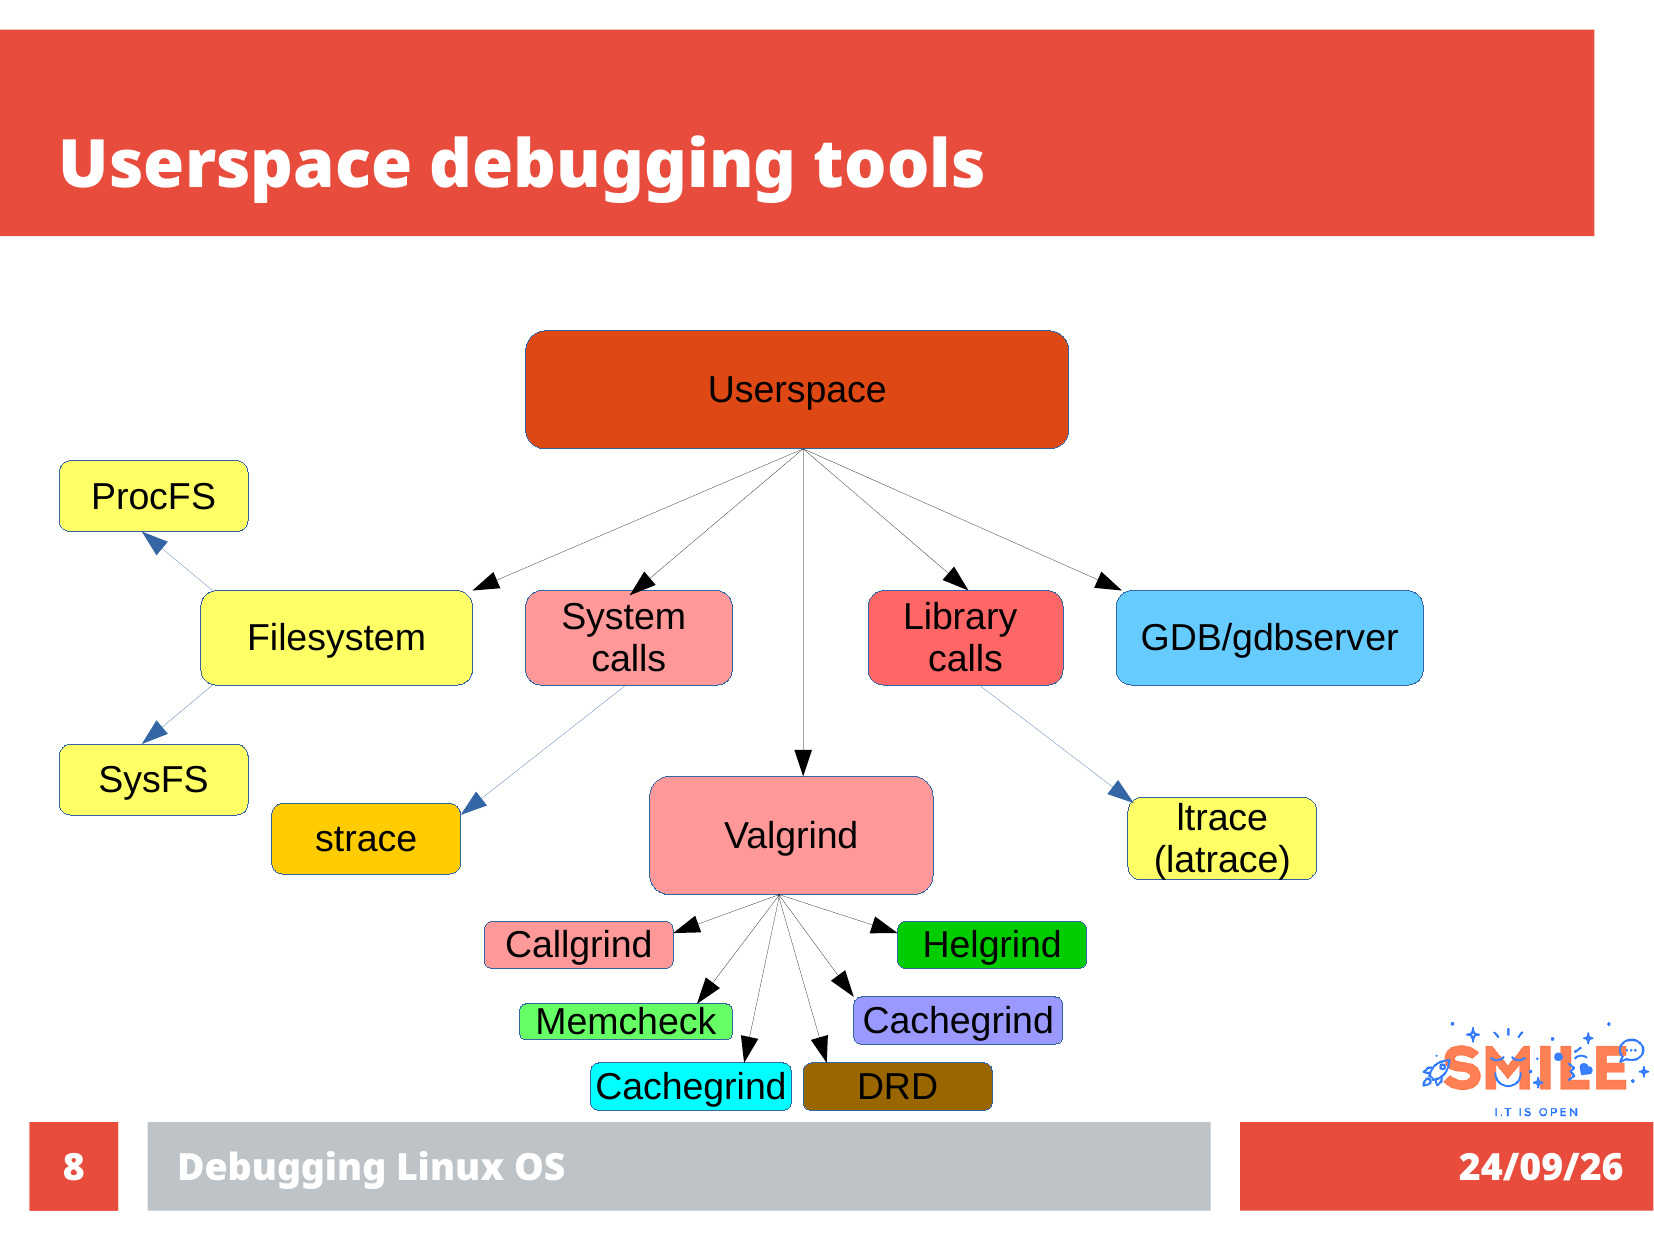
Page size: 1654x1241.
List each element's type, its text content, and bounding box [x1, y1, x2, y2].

text_box Valgrind [649, 776, 934, 895]
text_box System calls [525, 590, 733, 686]
text_box GDB/gdbserver [1116, 590, 1424, 686]
text_box strace [271, 803, 461, 875]
text_box Userspace [525, 330, 1069, 449]
text_box Memcheck [519, 1003, 733, 1040]
picture [1417, 1019, 1653, 1123]
text_box ltrace (latrace) [1127, 797, 1317, 880]
text_box Callgrind [484, 921, 674, 969]
text_box Cachegrind [853, 996, 1063, 1045]
text_box Helgrind [897, 921, 1087, 969]
text_box Library calls [868, 590, 1064, 686]
text_box SysFS [59, 744, 249, 816]
text_box DRD [803, 1062, 993, 1111]
text_box ProcFS [59, 460, 249, 532]
text_box Cachegrind [590, 1062, 792, 1111]
text_box Filesystem [200, 590, 473, 686]
title Userspace debugging tools [59, 59, 1595, 207]
